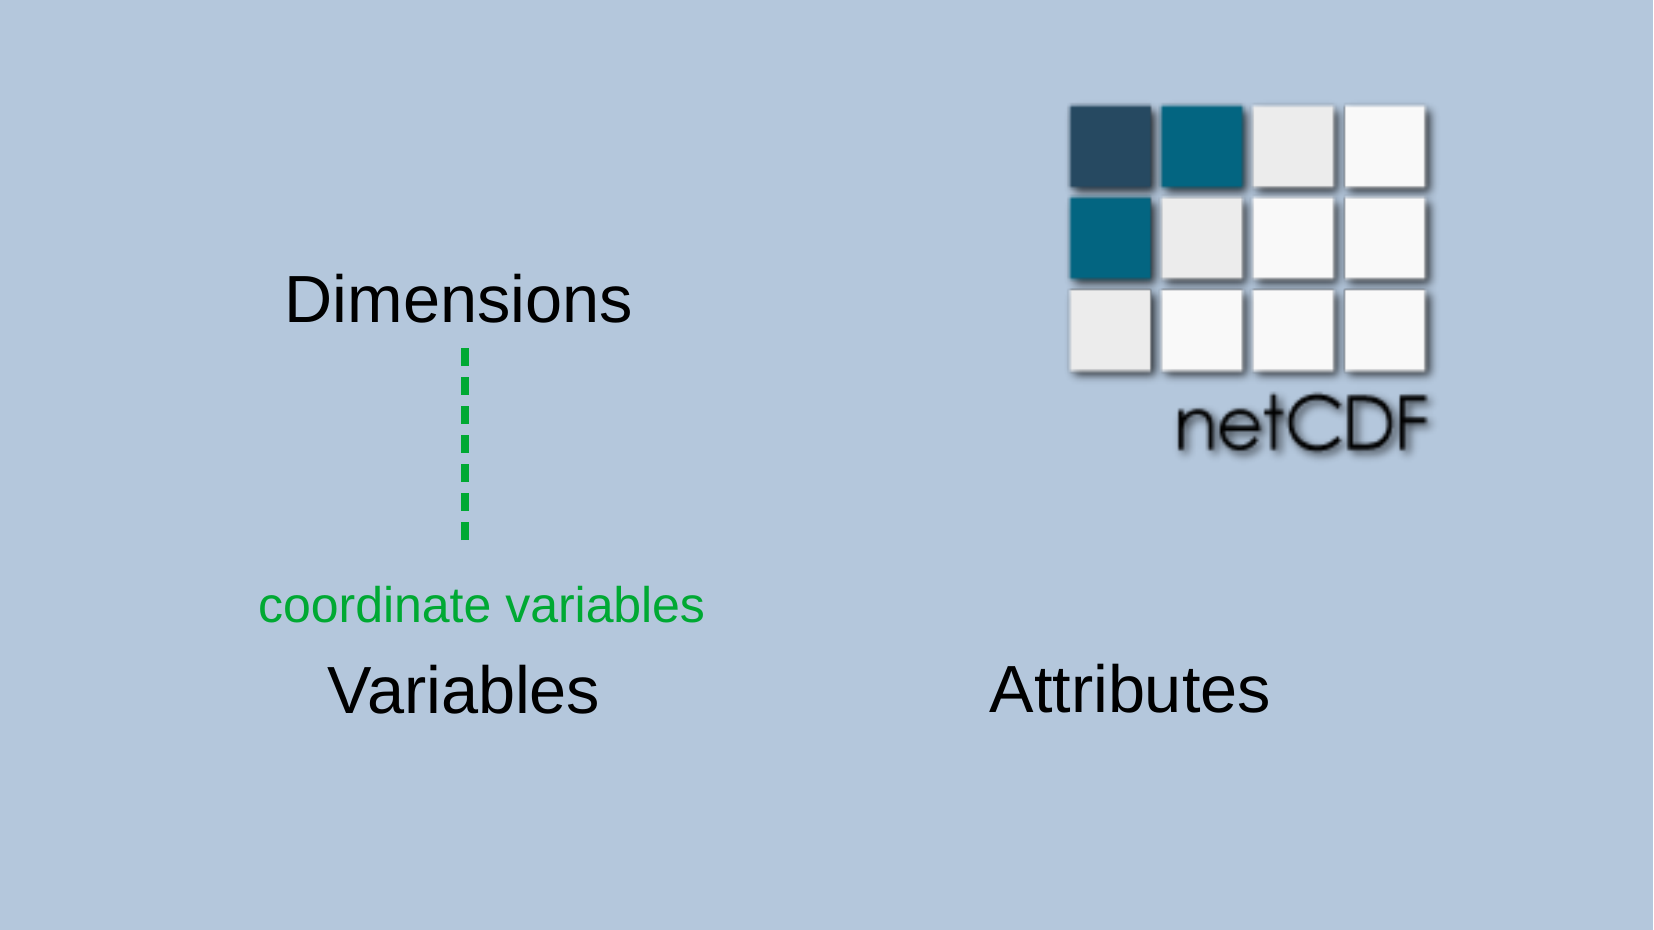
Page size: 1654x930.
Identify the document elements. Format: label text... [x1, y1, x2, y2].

picture [1041, 74, 1456, 490]
text_box Variables [312, 645, 616, 736]
text_box Attributes [975, 645, 1287, 735]
text_box Dimensions [270, 255, 648, 345]
text_box coordinate variables [243, 570, 721, 641]
